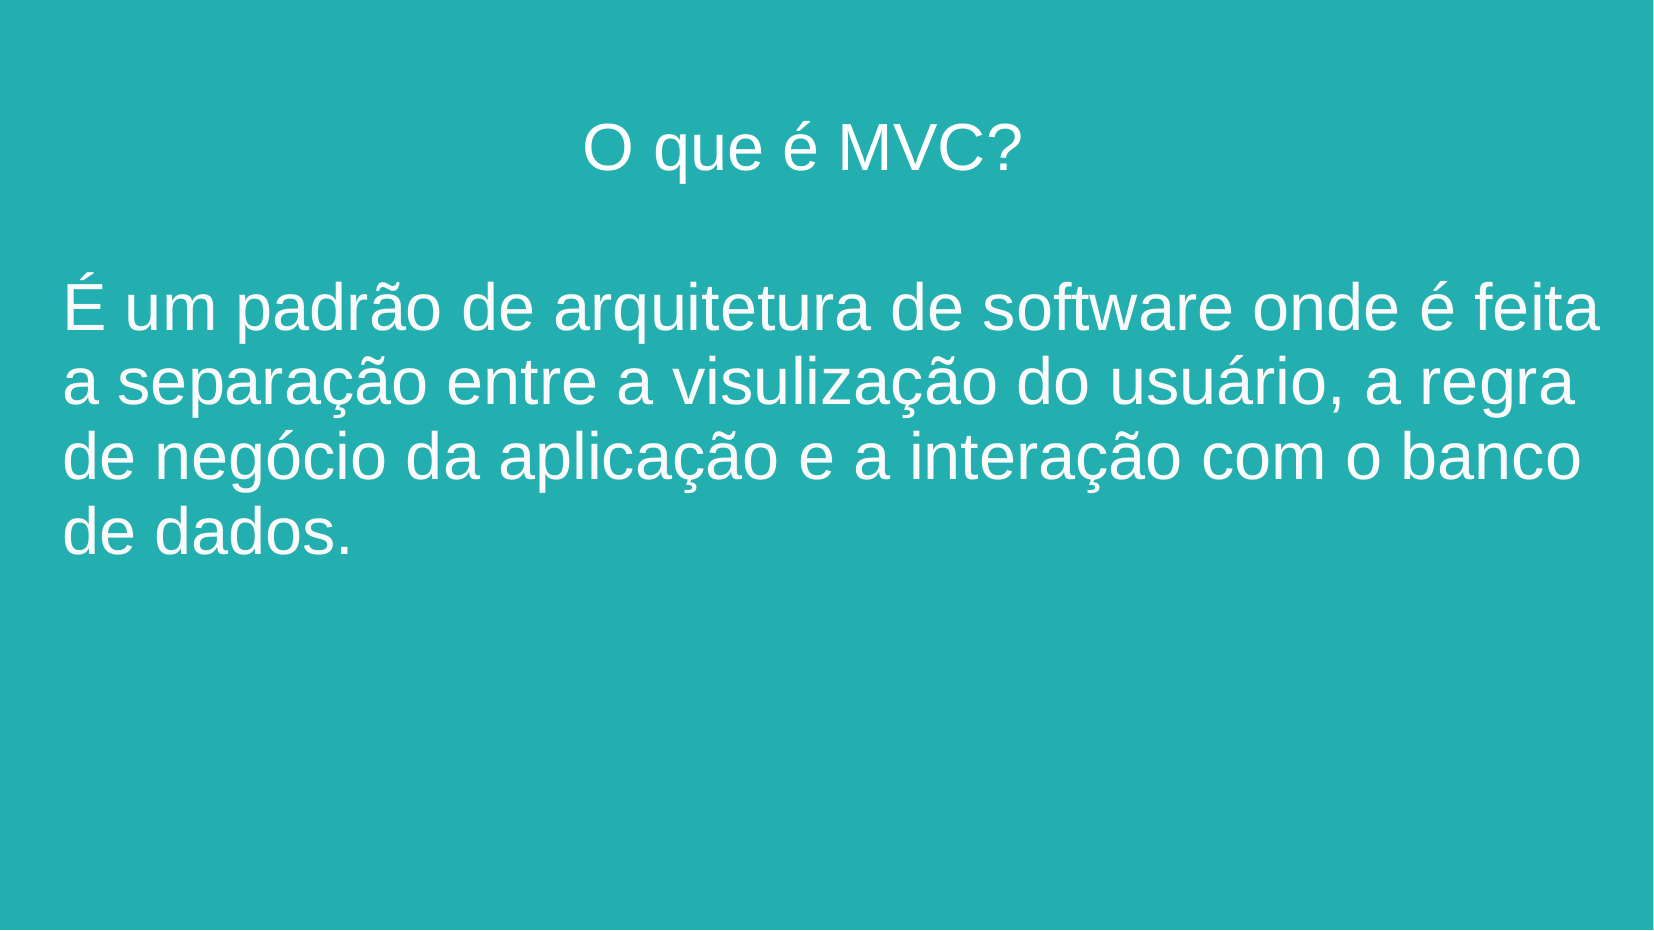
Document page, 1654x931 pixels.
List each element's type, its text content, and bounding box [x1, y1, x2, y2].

text_box É um padrão de arquitetura de software onde é feita a separação entre a visulização do usuário, a regra de negócio da aplicação e a interação com o banco de dados. [47, 262, 1619, 804]
title O que é MVC? [59, 69, 1548, 225]
